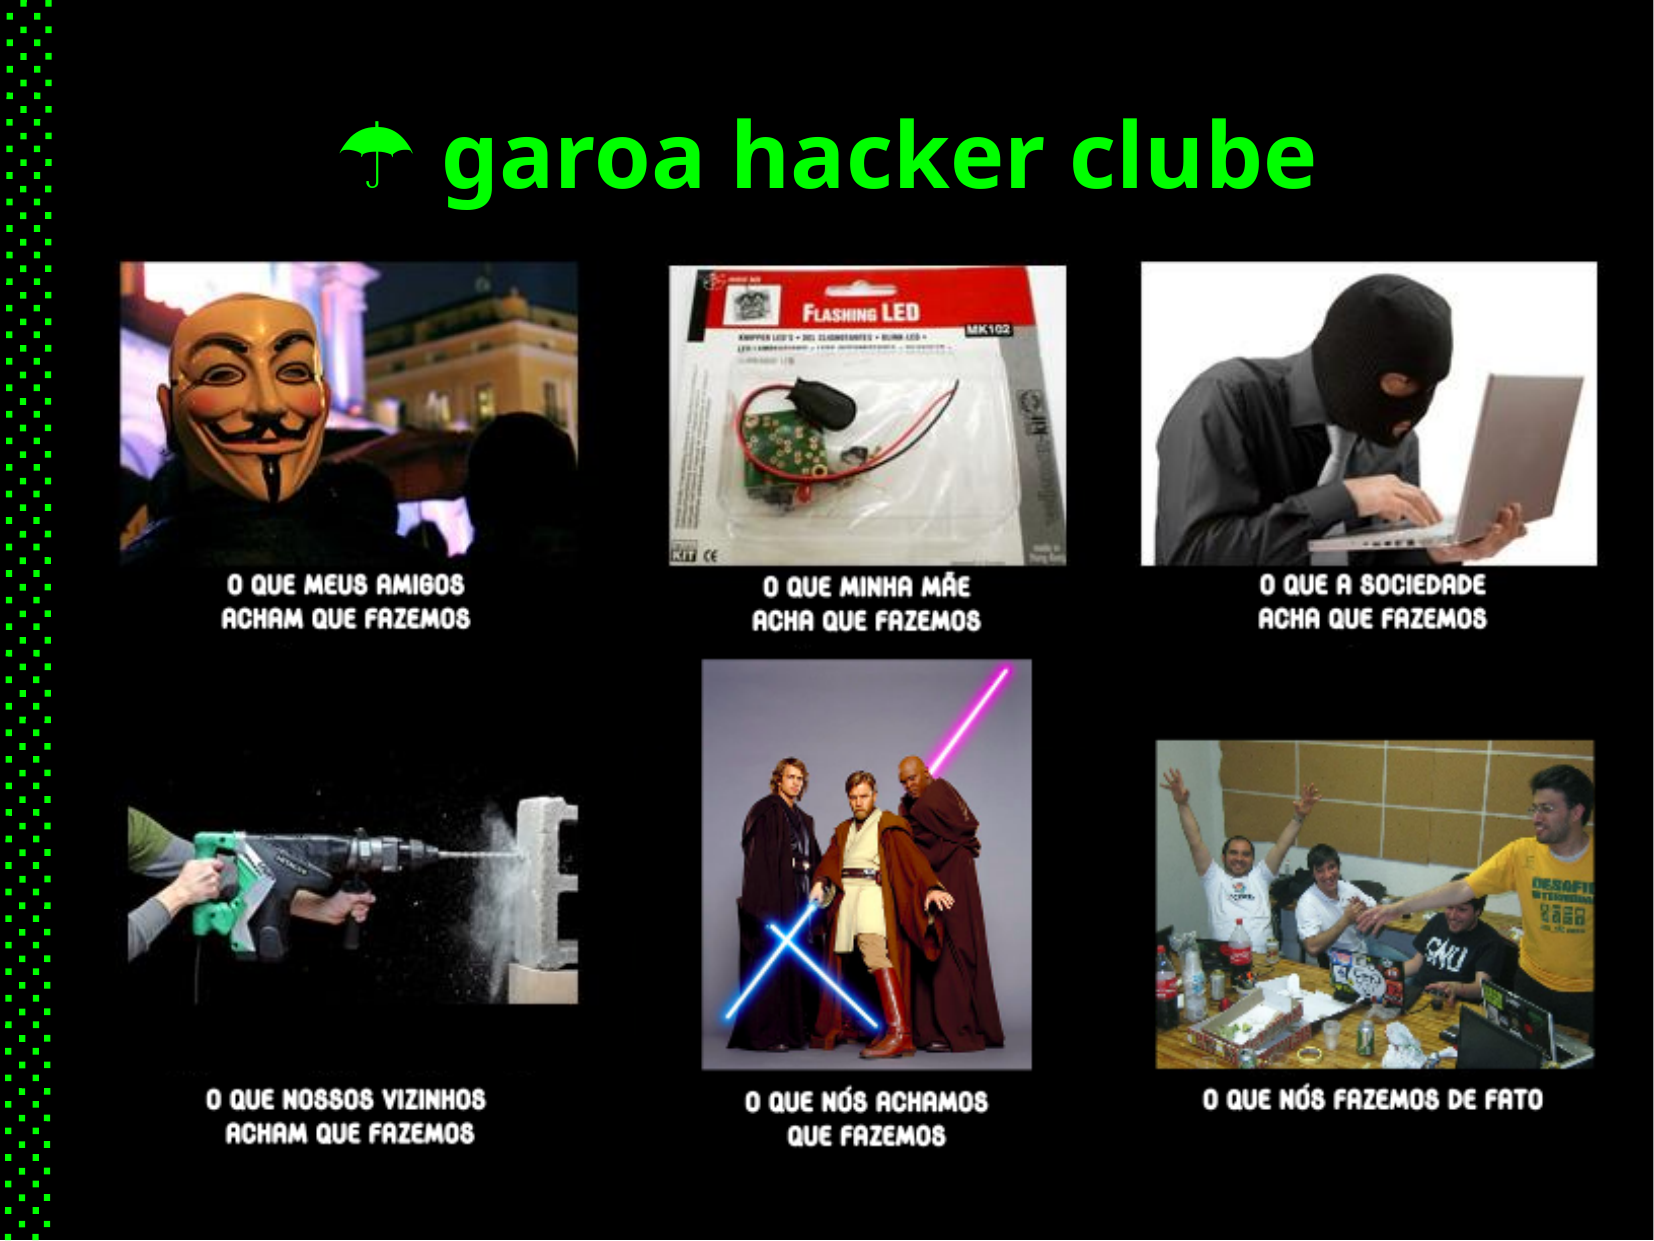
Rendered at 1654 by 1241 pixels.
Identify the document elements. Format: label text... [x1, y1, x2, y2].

picture [82, 210, 1621, 1186]
title ☂ garoa hacker clube [82, 49, 1571, 210]
